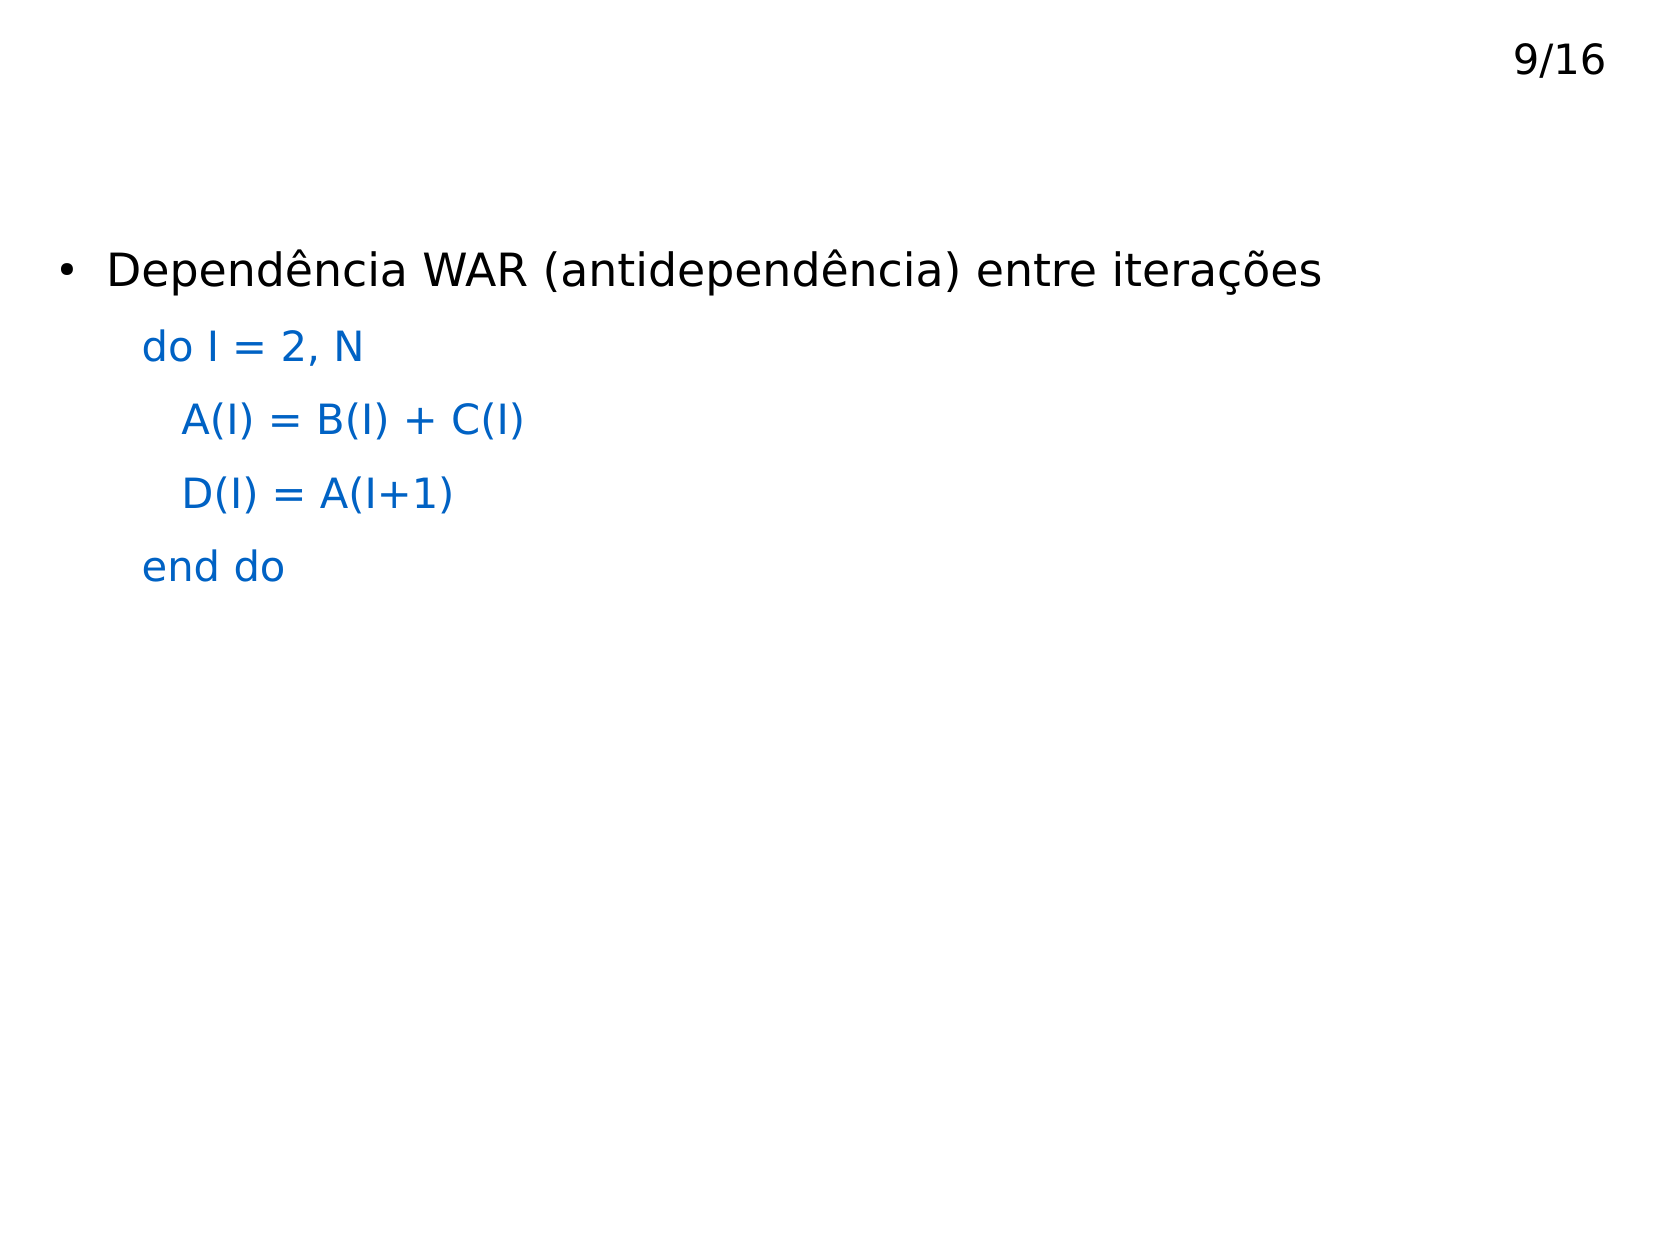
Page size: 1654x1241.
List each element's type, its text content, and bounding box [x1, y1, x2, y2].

list Dependência WAR (antidependência) entre iterações do I = 2, N A(I) = B(I) + C(I) D(I) = A(I+1) end do [59, 236, 1595, 1211]
